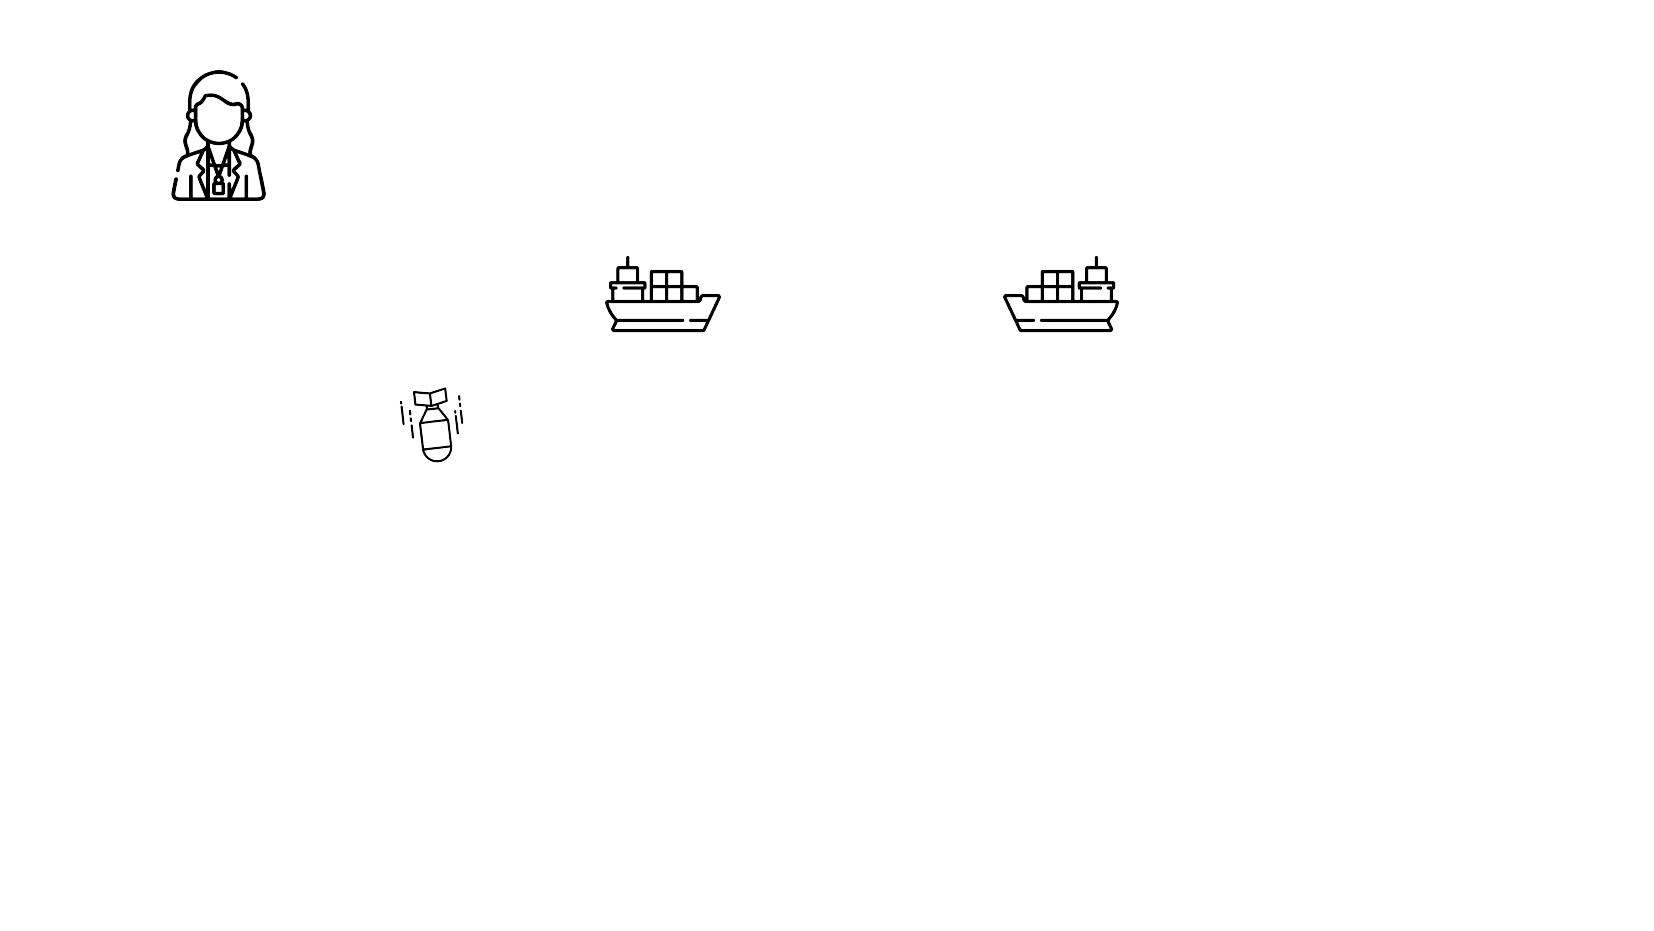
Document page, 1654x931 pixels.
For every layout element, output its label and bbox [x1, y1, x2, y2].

picture [1003, 236, 1119, 352]
picture [153, 70, 284, 201]
picture [605, 236, 721, 352]
picture [378, 364, 487, 473]
